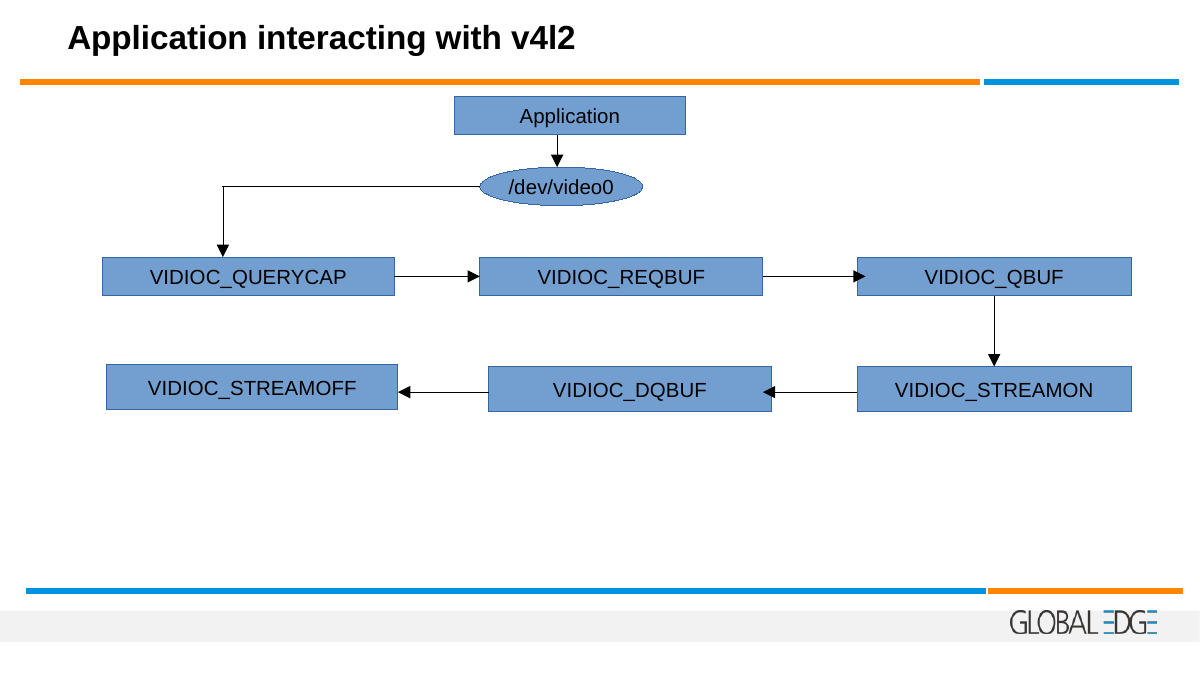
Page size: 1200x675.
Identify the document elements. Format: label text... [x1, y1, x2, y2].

text_box [0, 610, 1200, 642]
text_box Application [454, 96, 686, 135]
text_box Application interacting with v4l2 [17, 8, 854, 68]
text_box VIDIOC_QUERYCAP [102, 257, 395, 296]
text_box VIDIOC_STREAMOFF [106, 364, 398, 410]
text_box VIDIOC_STREAMON [857, 366, 1132, 412]
text_box VIDIOC_QBUF [857, 257, 1132, 296]
picture [1010, 610, 1157, 634]
text_box VIDIOC_DQBUF [488, 366, 772, 412]
text_box /dev/video0 [479, 167, 643, 206]
text_box VIDIOC_REQBUF [479, 257, 763, 296]
